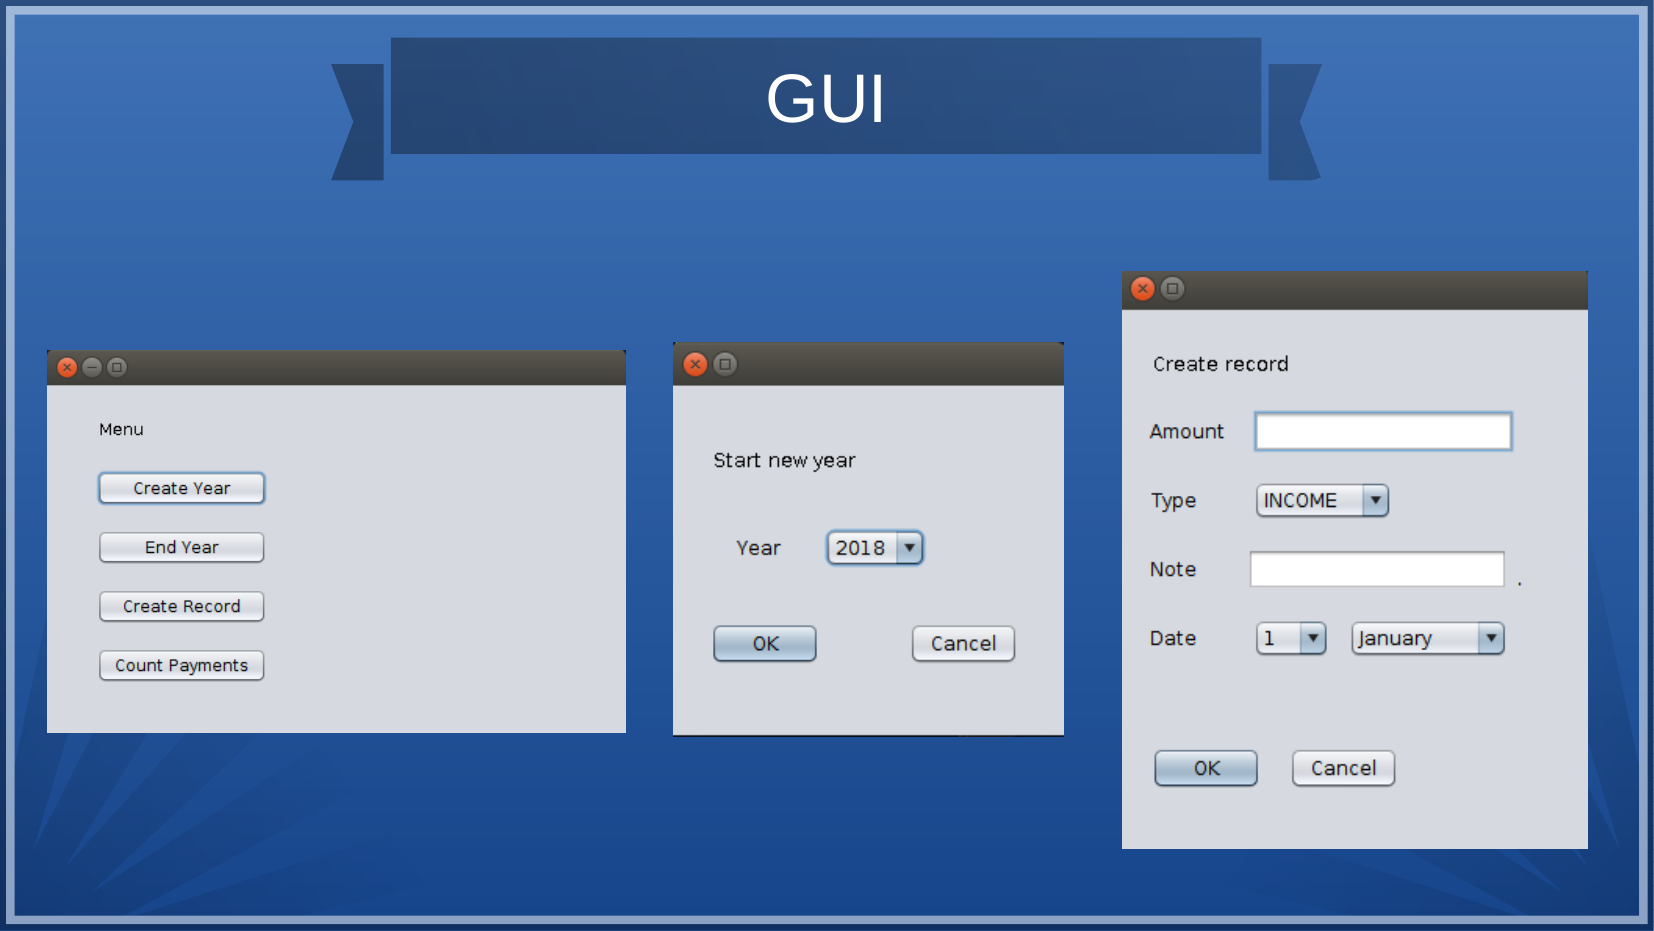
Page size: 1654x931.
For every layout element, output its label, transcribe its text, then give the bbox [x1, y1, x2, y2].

picture [47, 350, 626, 733]
picture [673, 342, 1064, 737]
title GUI [389, 35, 1264, 154]
picture [1122, 271, 1588, 849]
